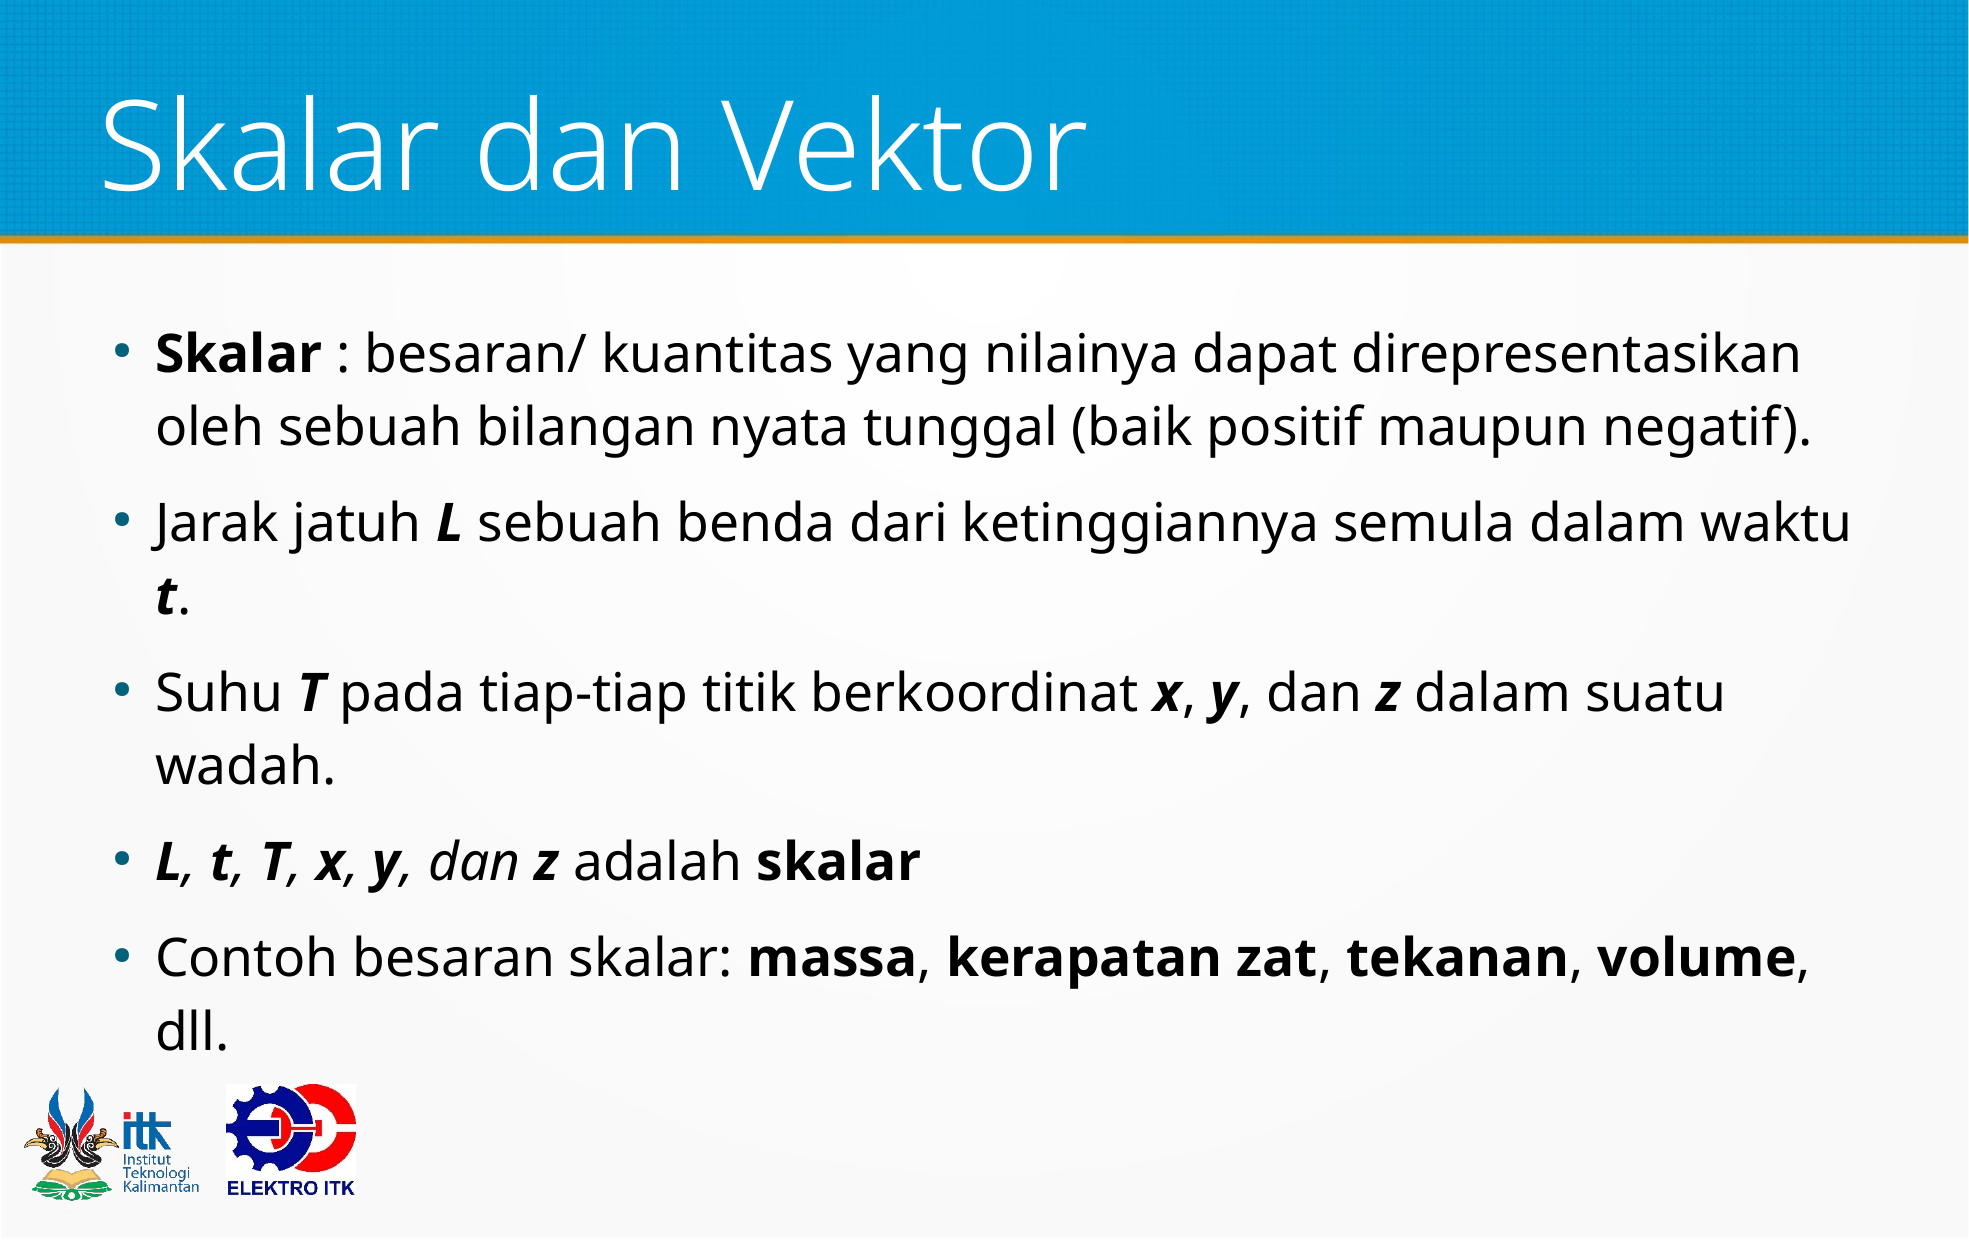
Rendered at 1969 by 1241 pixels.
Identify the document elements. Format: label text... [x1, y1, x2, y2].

list Skalar : besaran/ kuantitas yang nilainya dapat direpresentasikan oleh sebuah bilangan nyata tunggal (baik positif maupun negatif). Jarak jatuh L sebuah benda dari ketinggiannya semula dalam waktu t. Suhu T pada tiap-tiap titik berkoordinat x, y, dan z dalam suatu wadah. L, t, T, x, y, dan z adalah skalar Contoh besaran skalar: massa, kerapatan zat, tekanan, volume, dll. [98, 315, 1861, 1081]
picture [0, 233, 1969, 1241]
title Skalar dan Vektor [98, 19, 1870, 227]
